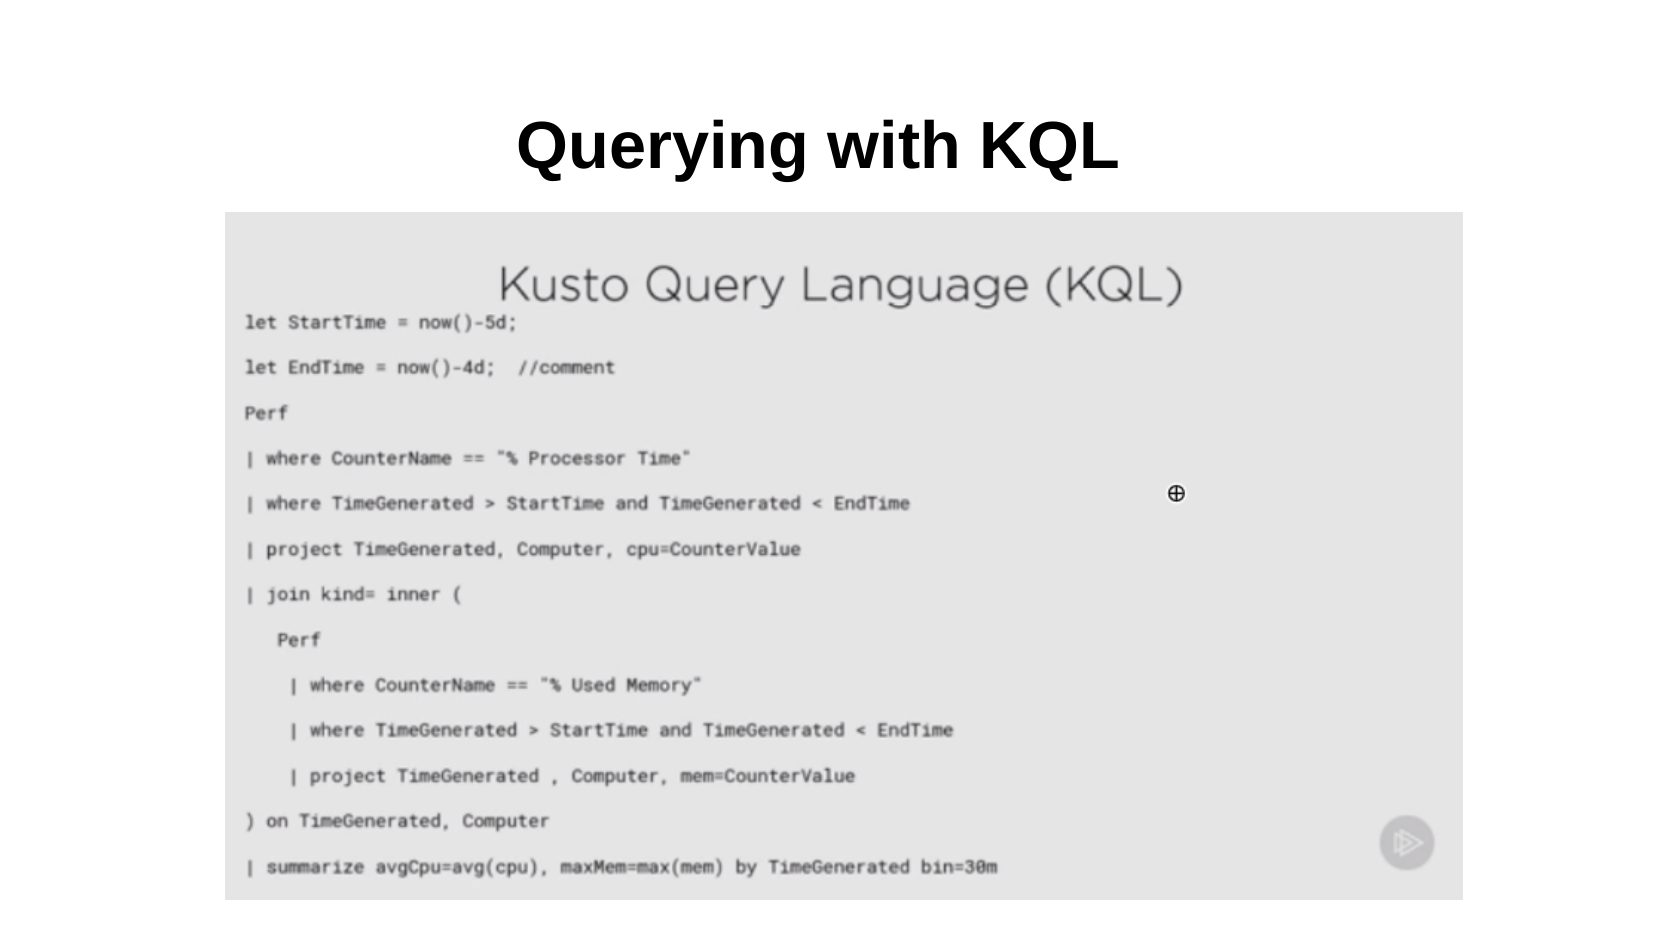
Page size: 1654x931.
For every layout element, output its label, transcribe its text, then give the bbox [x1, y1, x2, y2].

picture [225, 212, 1463, 901]
title Querying with KQL [75, 67, 1564, 223]
